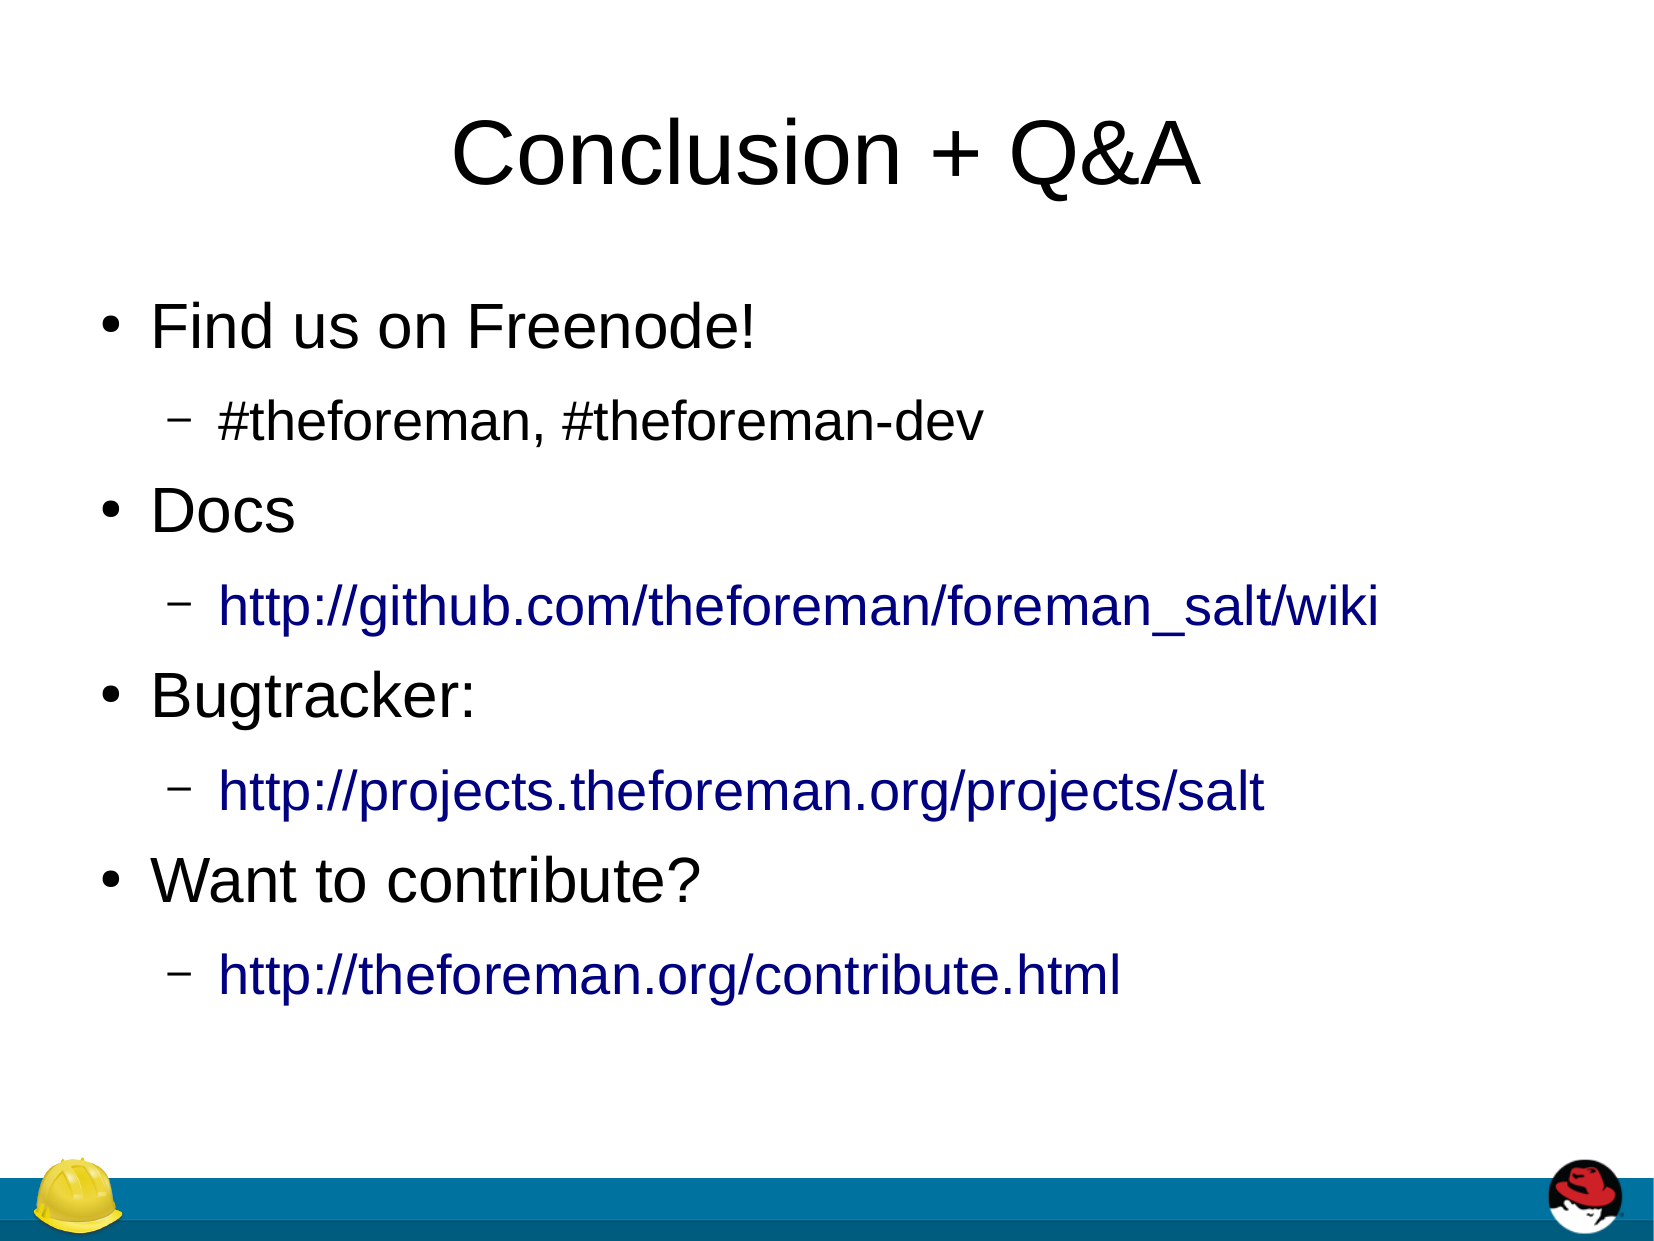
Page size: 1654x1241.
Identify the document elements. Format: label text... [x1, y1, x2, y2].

picture [23, 1145, 130, 1235]
list Find us on Freenode! #theforeman, #theforeman-dev Docs http://github.com/theforeman/foreman_salt/wiki Bugtracker: http://projects.theforeman.org/projects/salt Want to contribute? http://theforeman.org/contribute.html [82, 290, 1571, 1010]
title Conclusion + Q&A [82, 49, 1571, 257]
picture [1547, 1157, 1630, 1233]
